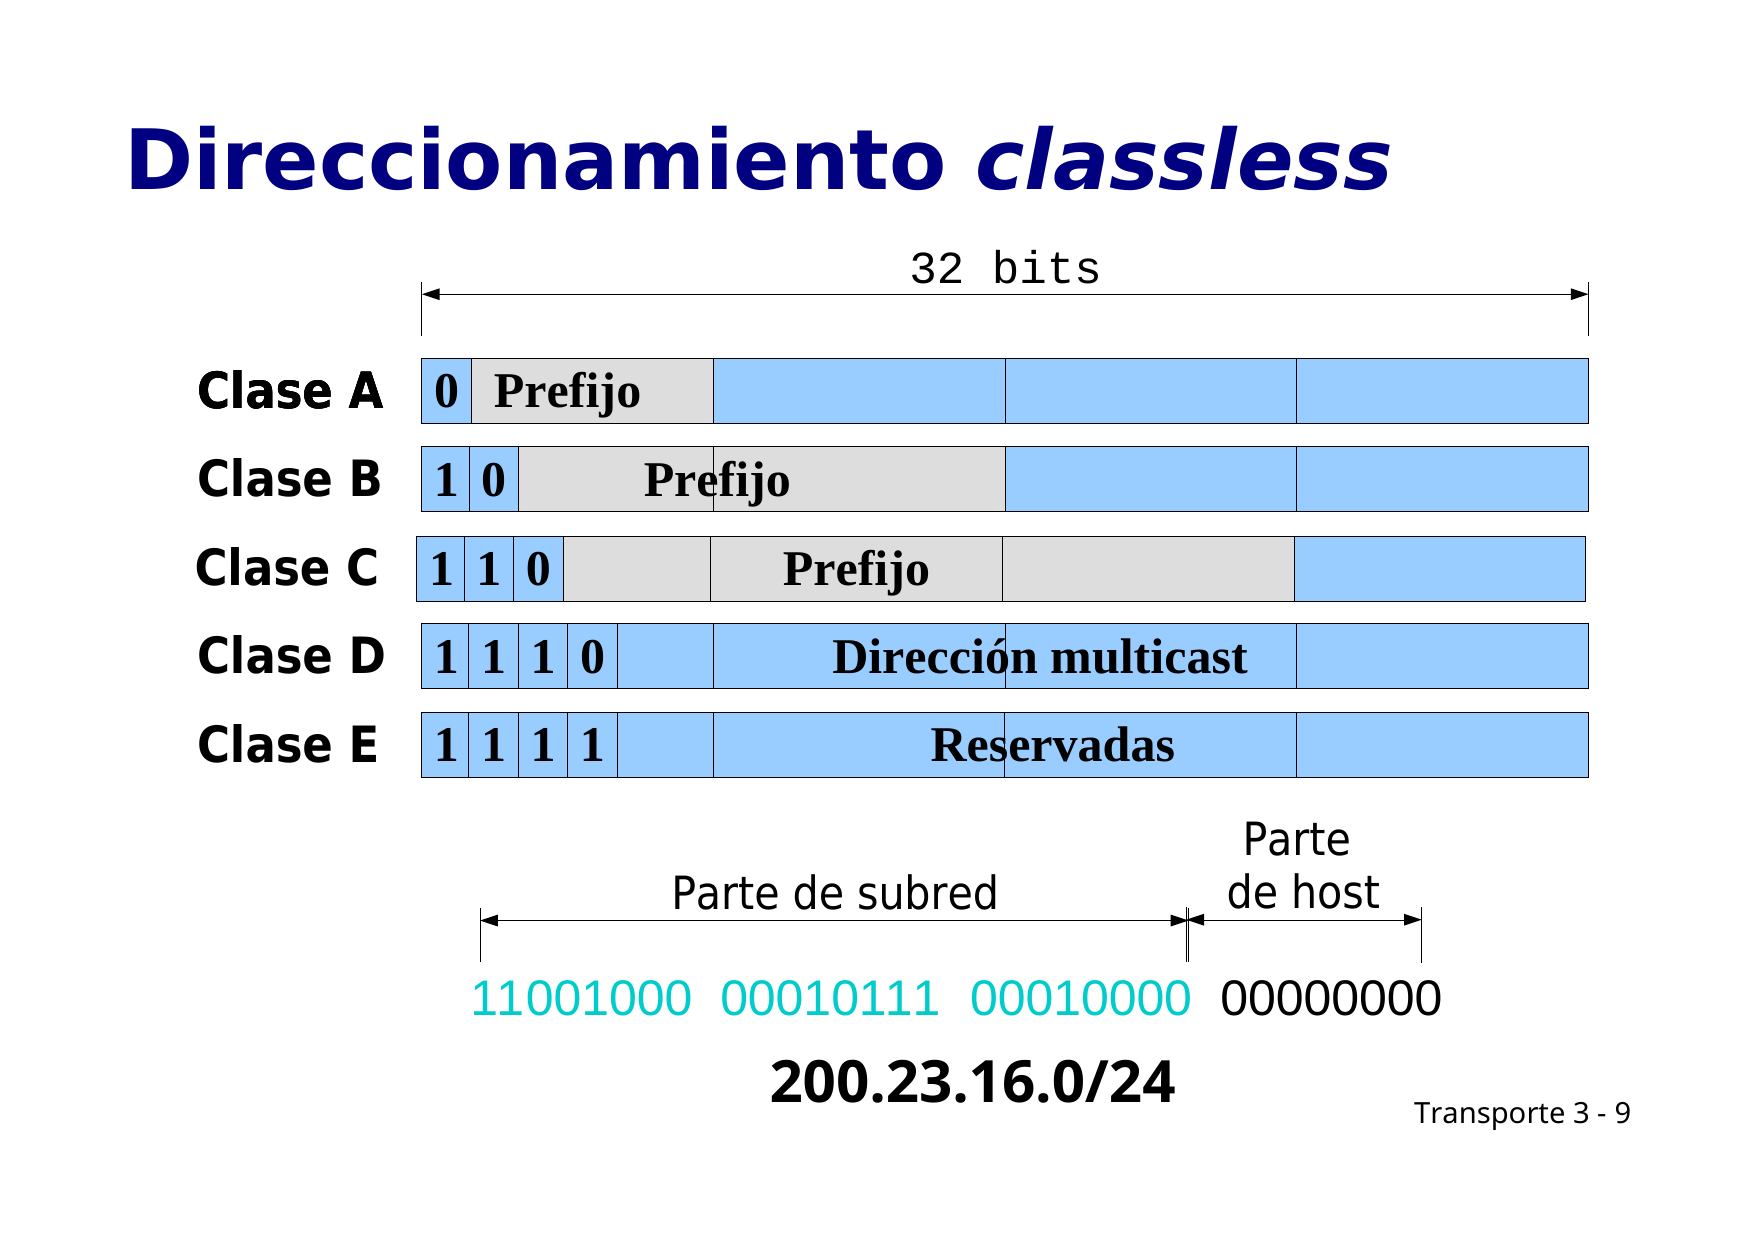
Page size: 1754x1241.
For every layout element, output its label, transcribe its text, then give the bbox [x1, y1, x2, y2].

text_box Dirección multicast [713, 623, 1006, 689]
text_box [713, 358, 1589, 424]
text_box 1 [416, 536, 464, 602]
text_box Clase A [182, 354, 399, 428]
text_box 0 [514, 536, 564, 602]
text_box 1 [421, 446, 469, 512]
text_box [618, 623, 713, 689]
text_box [1006, 623, 1589, 689]
text_box 1 [519, 623, 568, 689]
text_box 200.23.16.0/24 [754, 1032, 1191, 1128]
text_box Clase E [182, 708, 395, 782]
text_box Reservadas [713, 712, 1005, 778]
text_box 1 [468, 712, 519, 778]
text_box [1005, 712, 1589, 778]
text_box Prefijo [519, 446, 714, 512]
text_box Clase B [182, 442, 399, 516]
text_box 1 [421, 712, 468, 778]
text_box [618, 712, 713, 778]
title Direccionamiento classless [109, 59, 1696, 262]
text_box [714, 446, 1589, 512]
text_box [1002, 536, 1586, 602]
text_box 0 [469, 446, 519, 512]
text_box [564, 536, 710, 602]
text_box Prefijo [472, 358, 713, 424]
text_box 1 [468, 623, 519, 689]
text_box 0 [421, 358, 472, 424]
text_box Clase C [179, 531, 395, 605]
text_box 1 [464, 536, 514, 602]
text_box 1 [421, 623, 468, 689]
text_box 11001000 00010111 00010000 00000000 [455, 962, 1458, 1034]
text_box 0 [568, 623, 618, 689]
text_box Clase D [182, 619, 401, 694]
text_box 1 [519, 712, 568, 778]
text_box Prefijo [710, 536, 1002, 602]
text_box 1 [568, 712, 618, 778]
